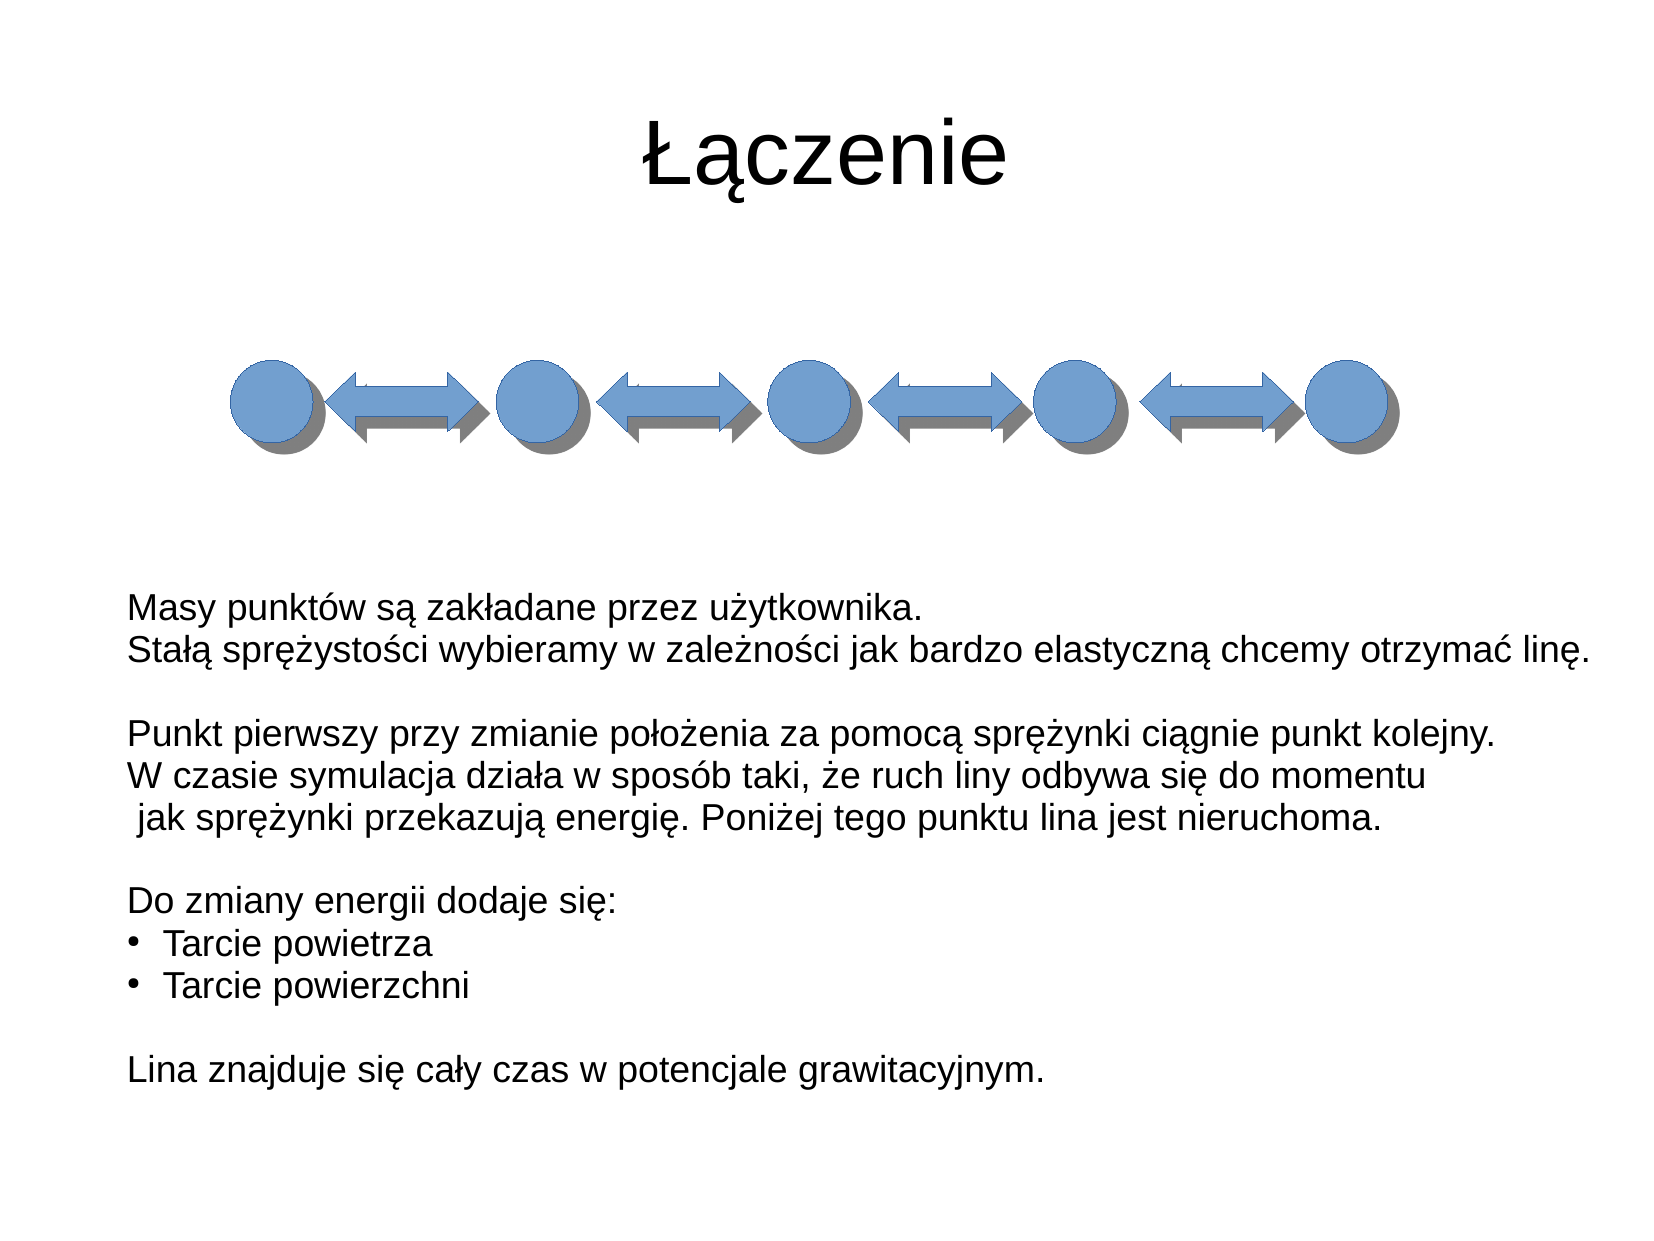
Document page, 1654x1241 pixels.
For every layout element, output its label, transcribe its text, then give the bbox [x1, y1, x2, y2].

text_box [230, 360, 314, 443]
text_box Masy punktów są zakładane przez użytkownika. Stałą sprężystości wybieramy w zależności jak bardzo elastyczną chcemy otrzymać linę. Punkt pierwszy przy zmianie położenia za pomocą sprężynki ciągnie punkt kolejny. W czasie symulacja działa w sposób taki, że ruch liny odbywa się do momentu jak sprężynki przekazują energię. Poniżej tego punktu lina jest nieruchoma. Do zmiany energii dodaje się: Tarcie powietrza Tarcie powierzchni Lina znajduje się cały czas w potencjale grawitacyjnym. [112, 578, 1607, 1098]
text_box [324, 372, 479, 432]
title Łączenie [82, 49, 1571, 257]
text_box [596, 372, 751, 432]
text_box [496, 360, 579, 443]
text_box [1305, 360, 1388, 443]
text_box [1033, 360, 1117, 443]
text_box [767, 360, 851, 443]
text_box [1139, 372, 1294, 432]
text_box [868, 372, 1022, 432]
